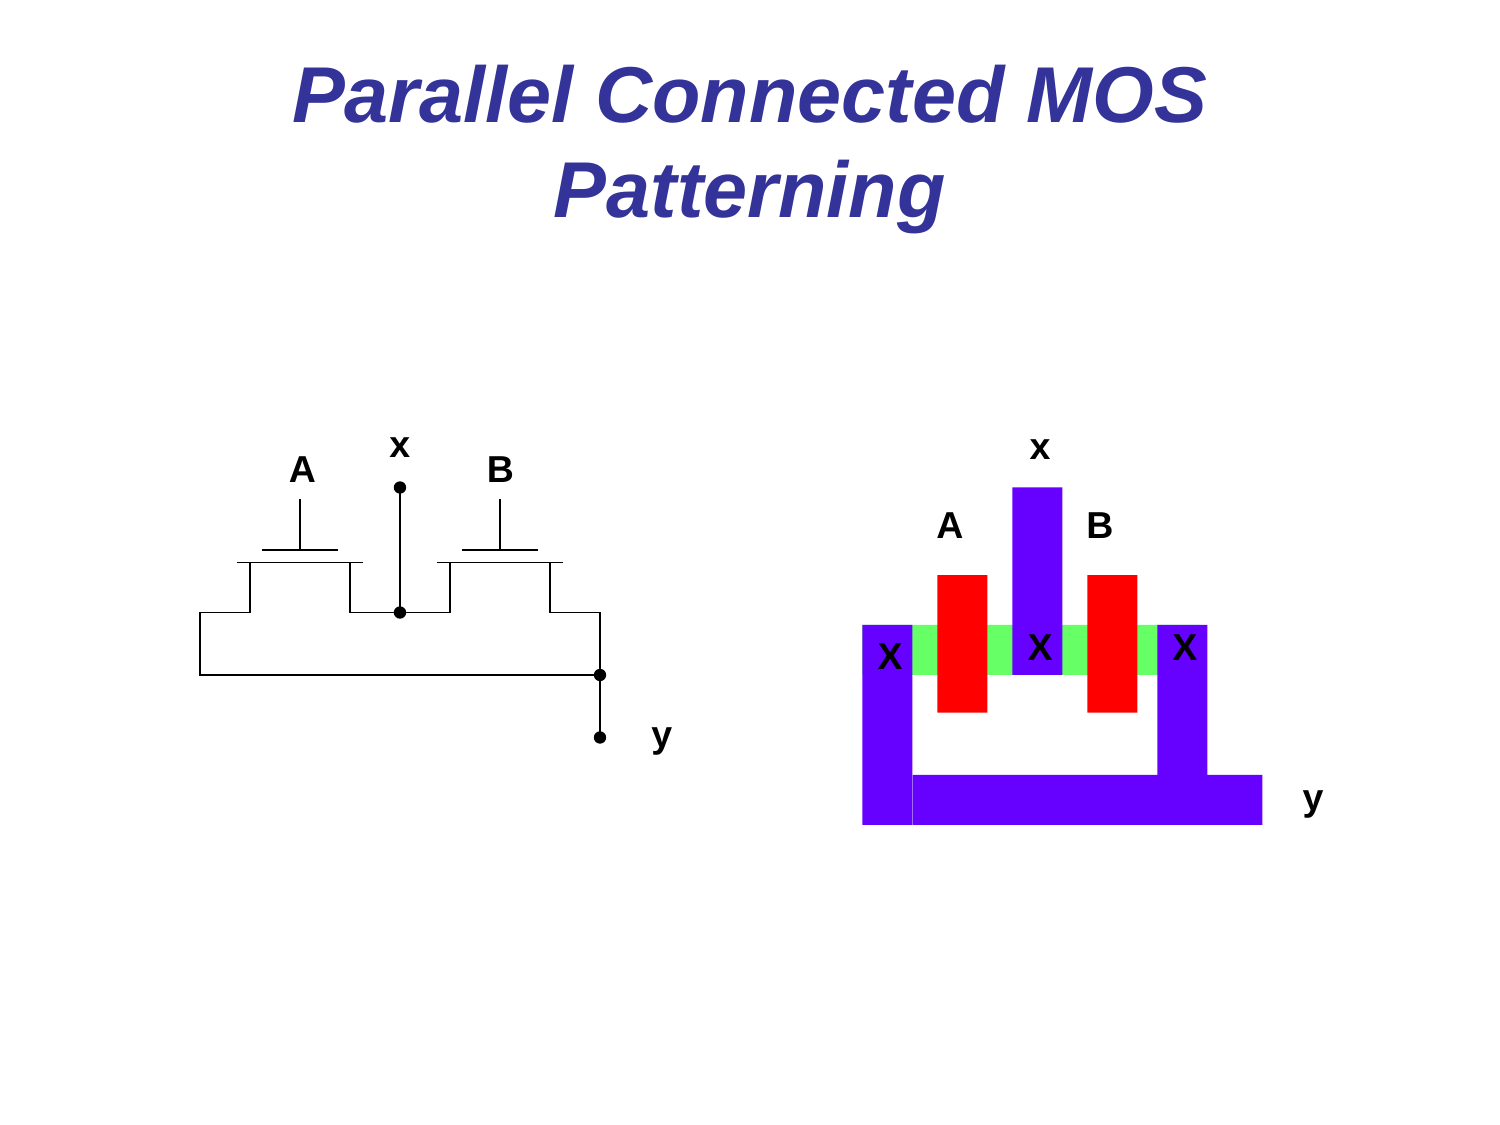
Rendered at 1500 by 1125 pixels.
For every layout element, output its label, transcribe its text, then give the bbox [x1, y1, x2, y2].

text_box X [1157, 614, 1213, 676]
text_box B [1071, 493, 1129, 554]
title Parallel Connected MOS Patterning [75, 45, 1426, 233]
text_box x [1014, 414, 1066, 476]
text_box B [472, 437, 529, 498]
text_box [1068, 575, 1157, 713]
text_box X [1012, 614, 1068, 676]
text_box X [862, 624, 918, 686]
text_box y [1287, 764, 1339, 826]
text_box y [636, 702, 688, 763]
text_box A [921, 493, 979, 554]
text_box [1012, 487, 1063, 614]
text_box x [374, 412, 426, 473]
text_box [918, 575, 1012, 713]
text_box A [274, 437, 331, 498]
text_box [862, 676, 1263, 825]
